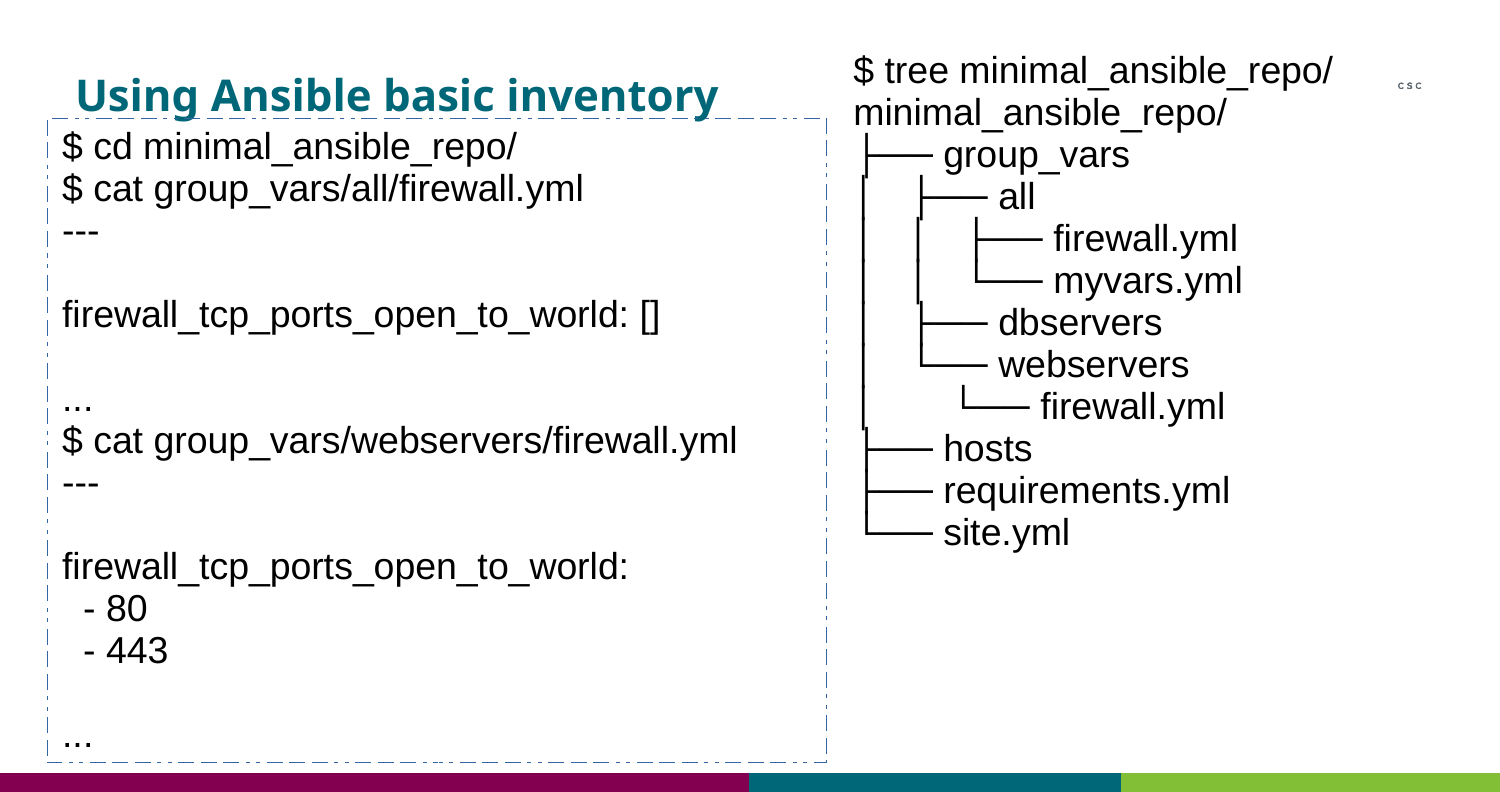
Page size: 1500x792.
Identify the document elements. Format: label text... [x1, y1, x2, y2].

text_box $ cd minimal_ansible_repo/ $ cat group_vars/all/firewall.yml --- firewall_tcp_ports_open_to_world: [] ... $ cat group_vars/webservers/firewall.yml --- firewall_tcp_ports_open_to_world: - 80 - 443 ... [47, 118, 827, 756]
text_box $ tree minimal_ansible_repo/ minimal_ansible_repo/ ├── group_vars │ ├── all │ │ ├── firewall.yml │ │ └── myvars.yml │ ├── dbservers │ └── webservers │ └── firewall.yml ├── hosts ├── requirements.yml └── site.yml [838, 42, 1349, 556]
title Using Ansible basic inventory [75, 28, 1346, 161]
